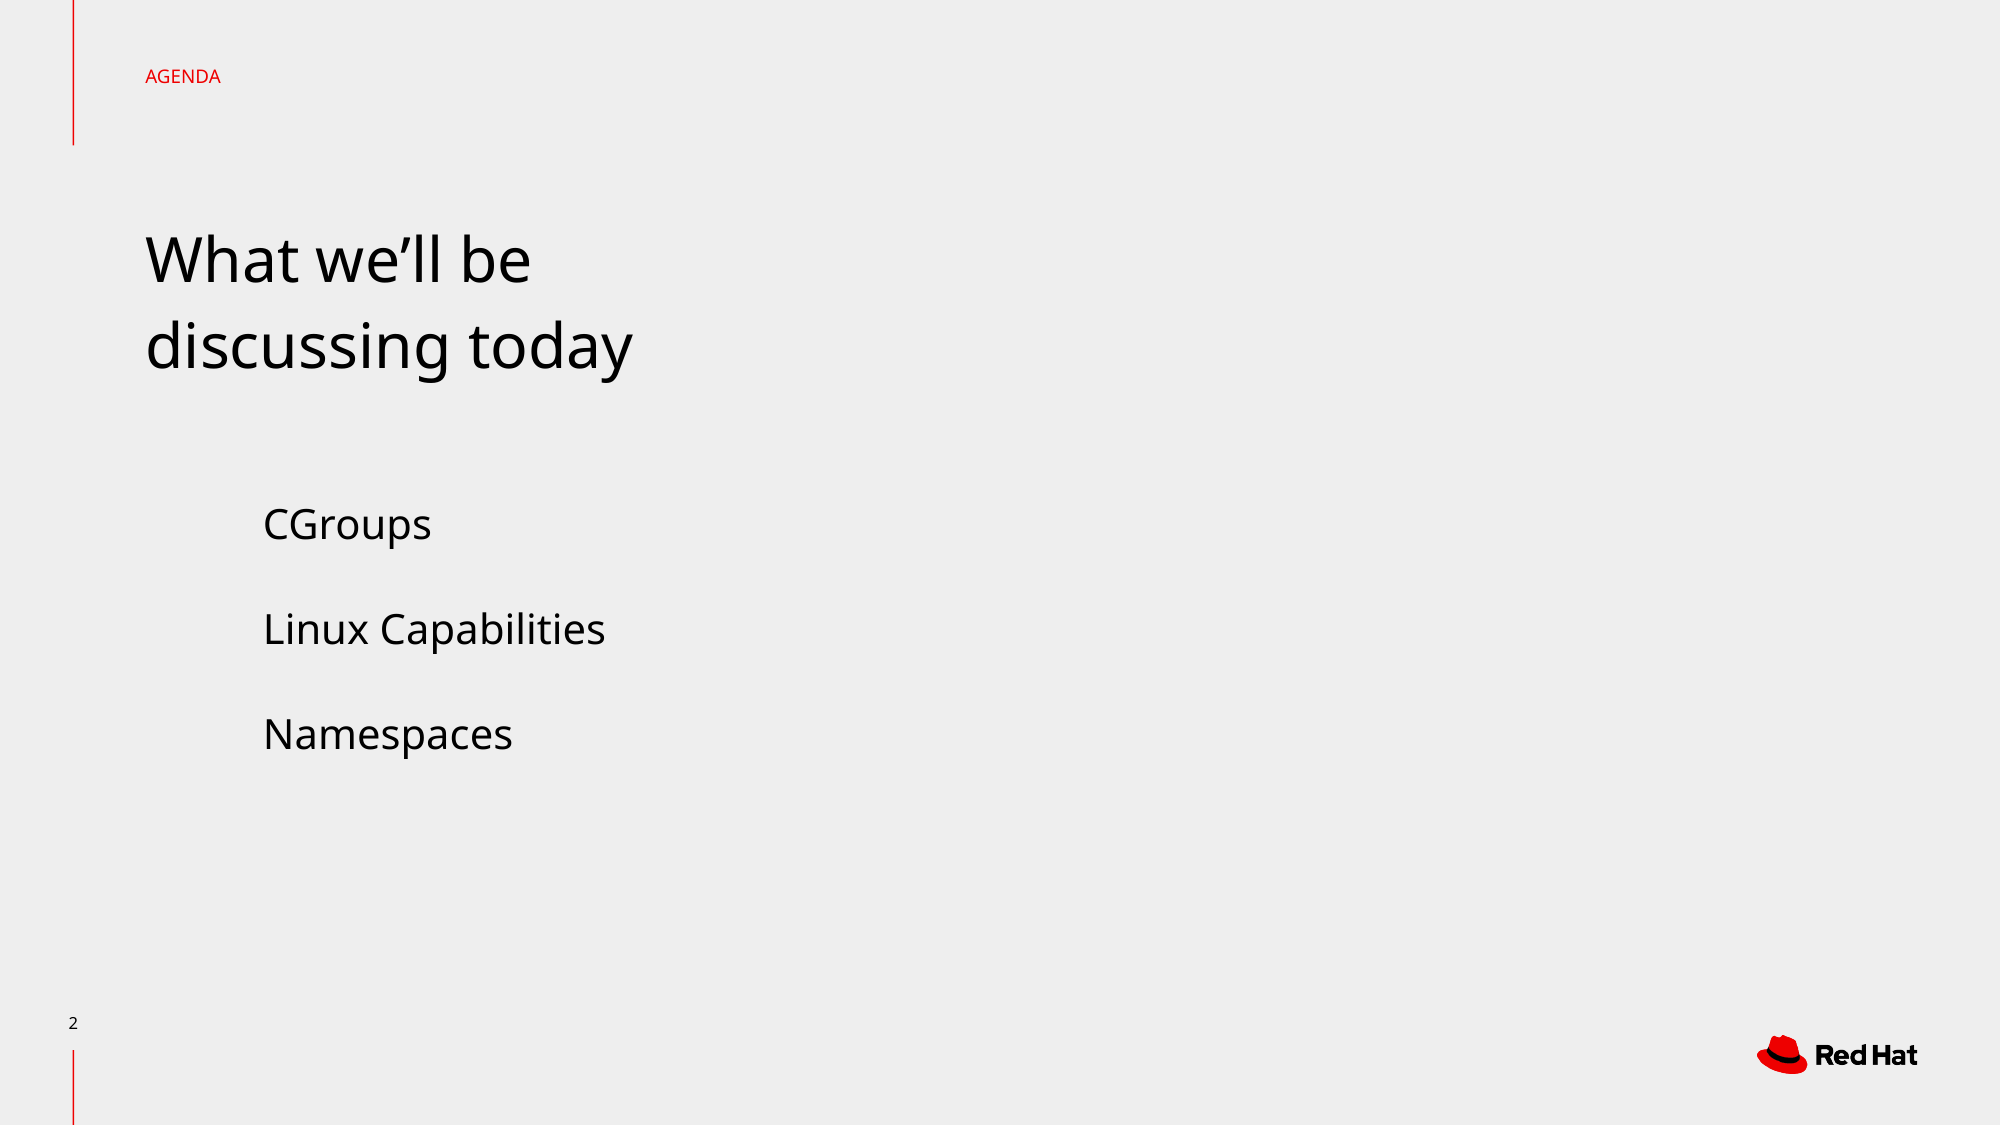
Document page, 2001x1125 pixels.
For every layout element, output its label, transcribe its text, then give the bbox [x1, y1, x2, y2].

subtitle AGENDA [73, 9, 919, 143]
title CGroups Linux Capabilities Namespaces [262, 442, 1001, 837]
picture [1757, 1035, 1918, 1074]
title What we’ll be discussing today [73, 193, 1713, 353]
slide_number <number> [13, 1012, 134, 1036]
